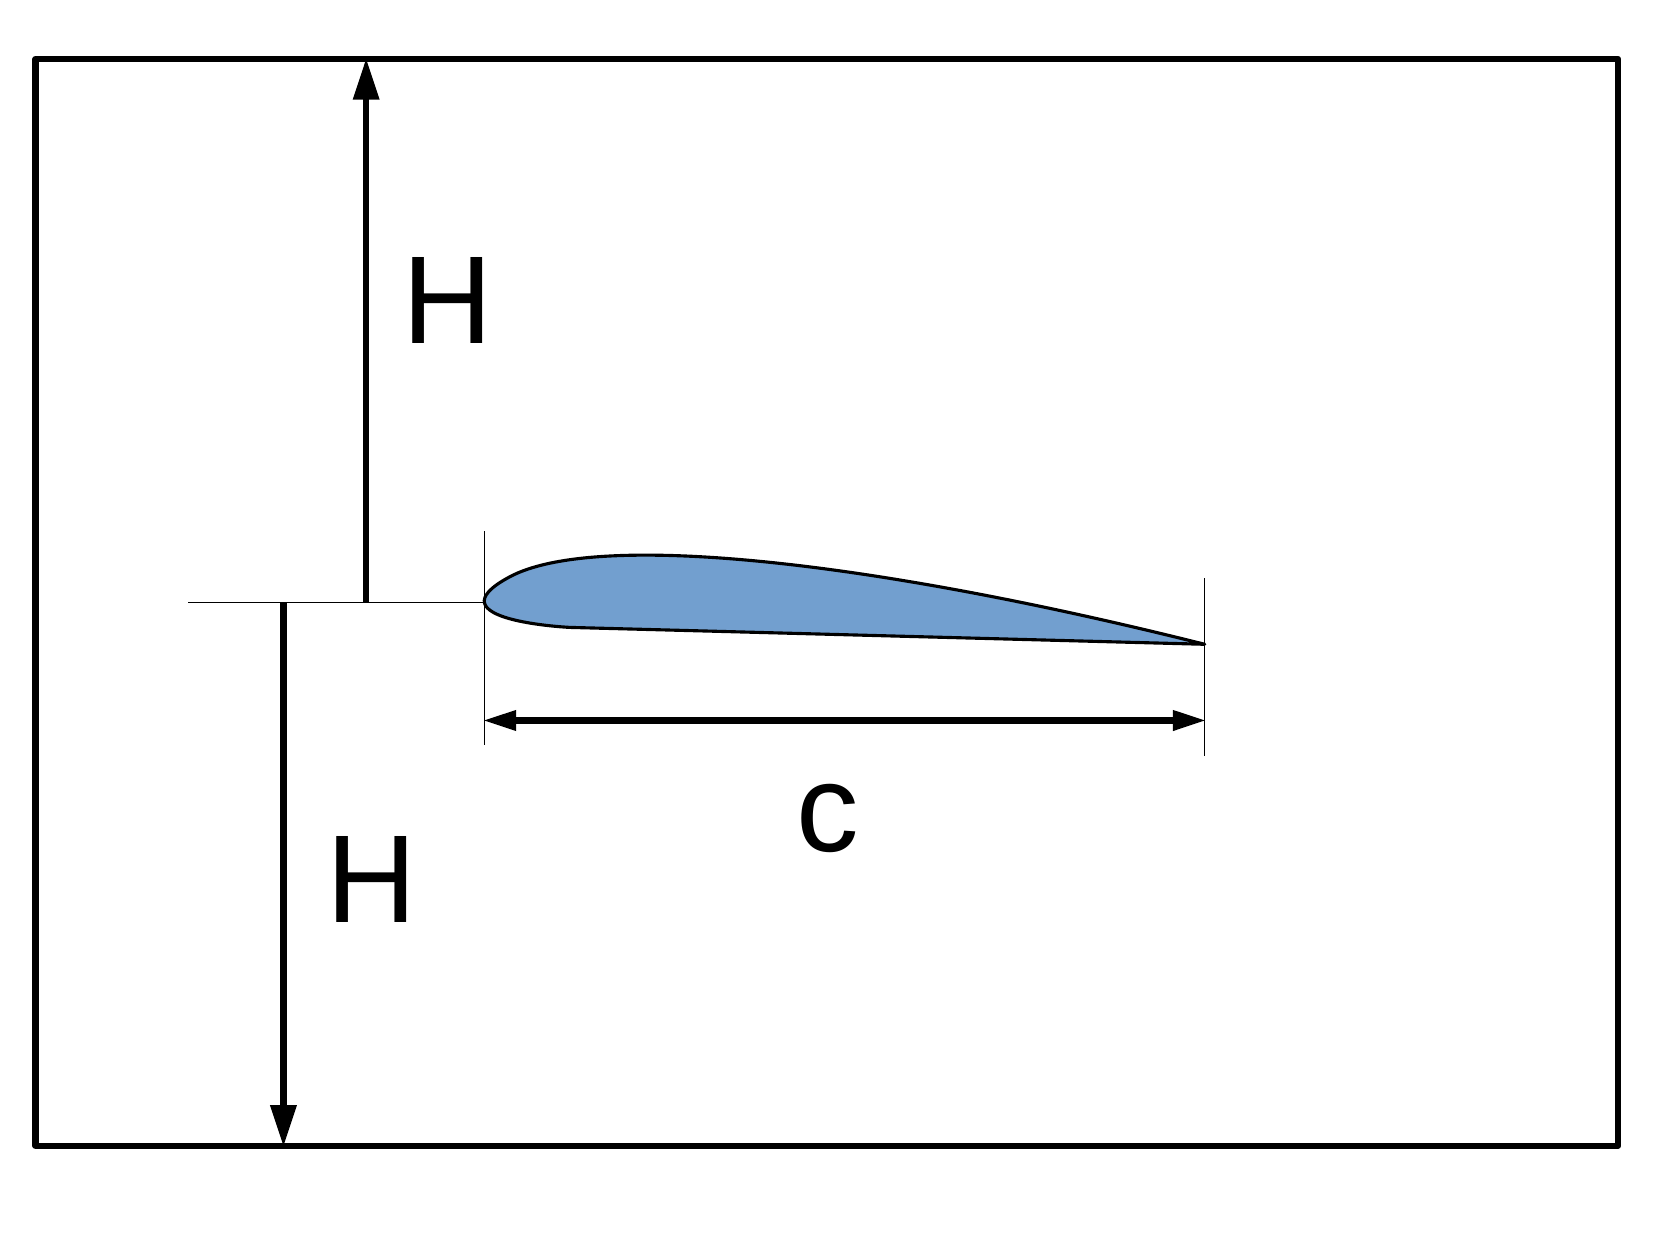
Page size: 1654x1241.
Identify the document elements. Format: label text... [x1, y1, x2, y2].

text_box [485, 555, 1204, 645]
text_box H [311, 802, 432, 957]
text_box H [387, 223, 508, 378]
text_box c [781, 731, 875, 886]
